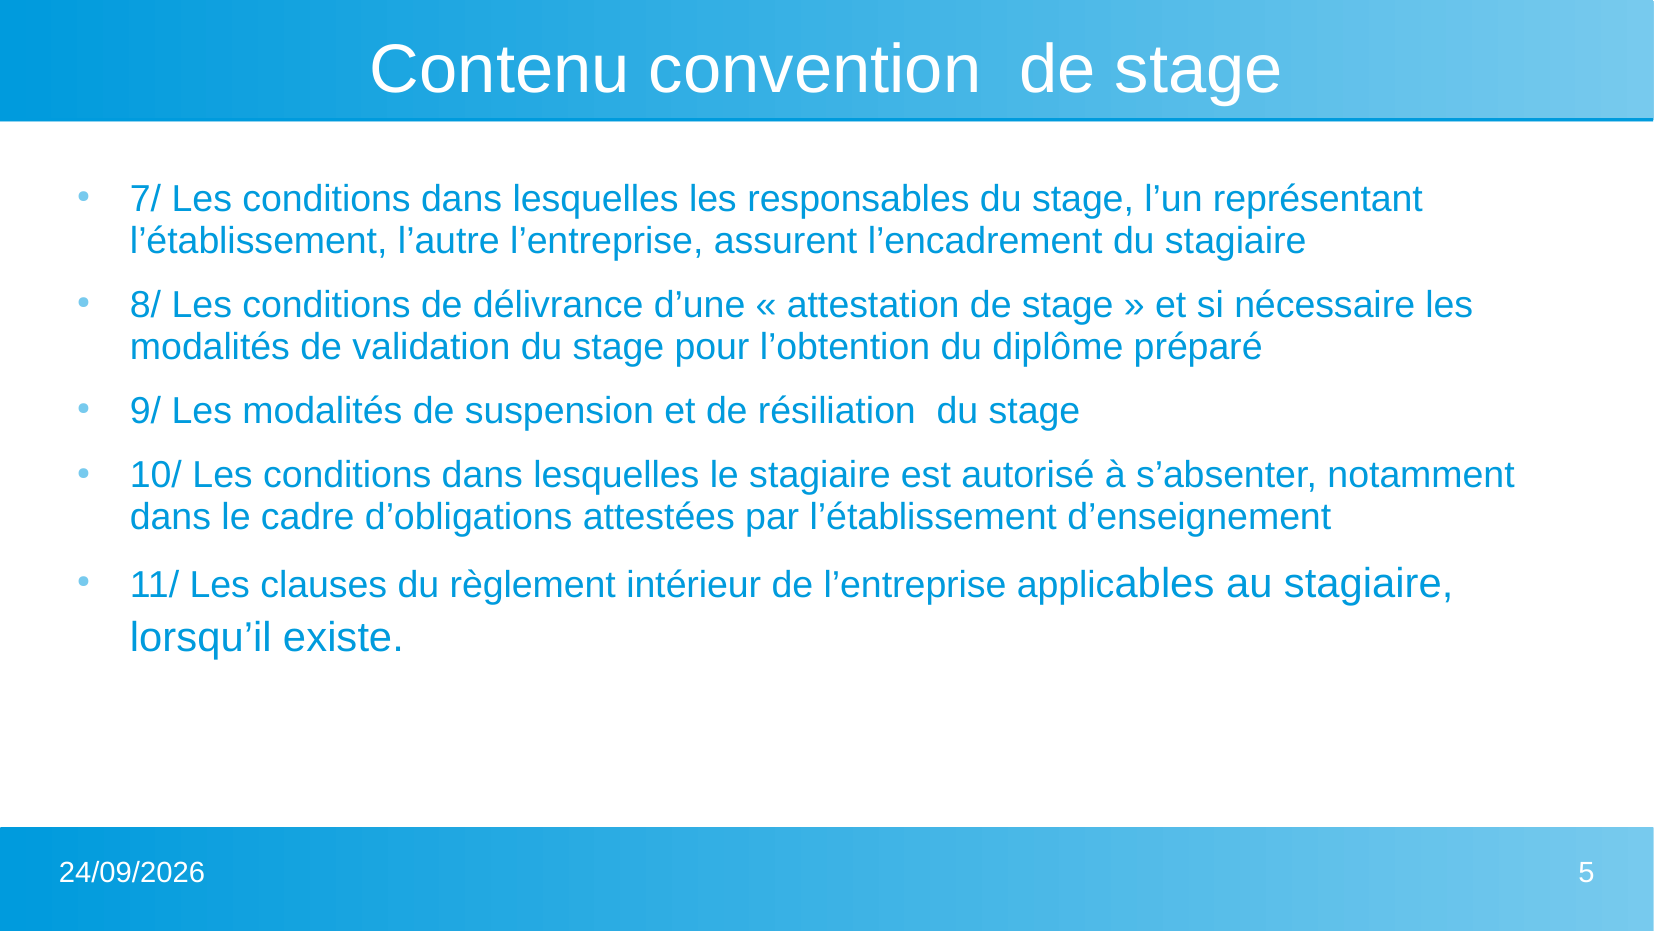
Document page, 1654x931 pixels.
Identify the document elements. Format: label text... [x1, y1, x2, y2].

title Contenu convention de stage [59, 29, 1595, 108]
list 7/ Les conditions dans lesquelles les responsables du stage, l’un représentant l’établissement, l’autre l’entreprise, assurent l’encadrement du stagiaire 8/ Les conditions de délivrance d’une « attestation de stage » et si nécessaire les modalités de validation du stage pour l’obtention du diplôme préparé 9/ Les modalités de suspension et de résiliation du stage 10/ Les conditions dans lesquelles le stagiaire est autorisé à s’absenter, notamment dans le cadre d’obligations attestées par l’établissement d’enseignement 11/ Les clauses du règlement intérieur de l’entreprise applicables au stagiaire, lorsqu’il existe. [59, 177, 1595, 768]
